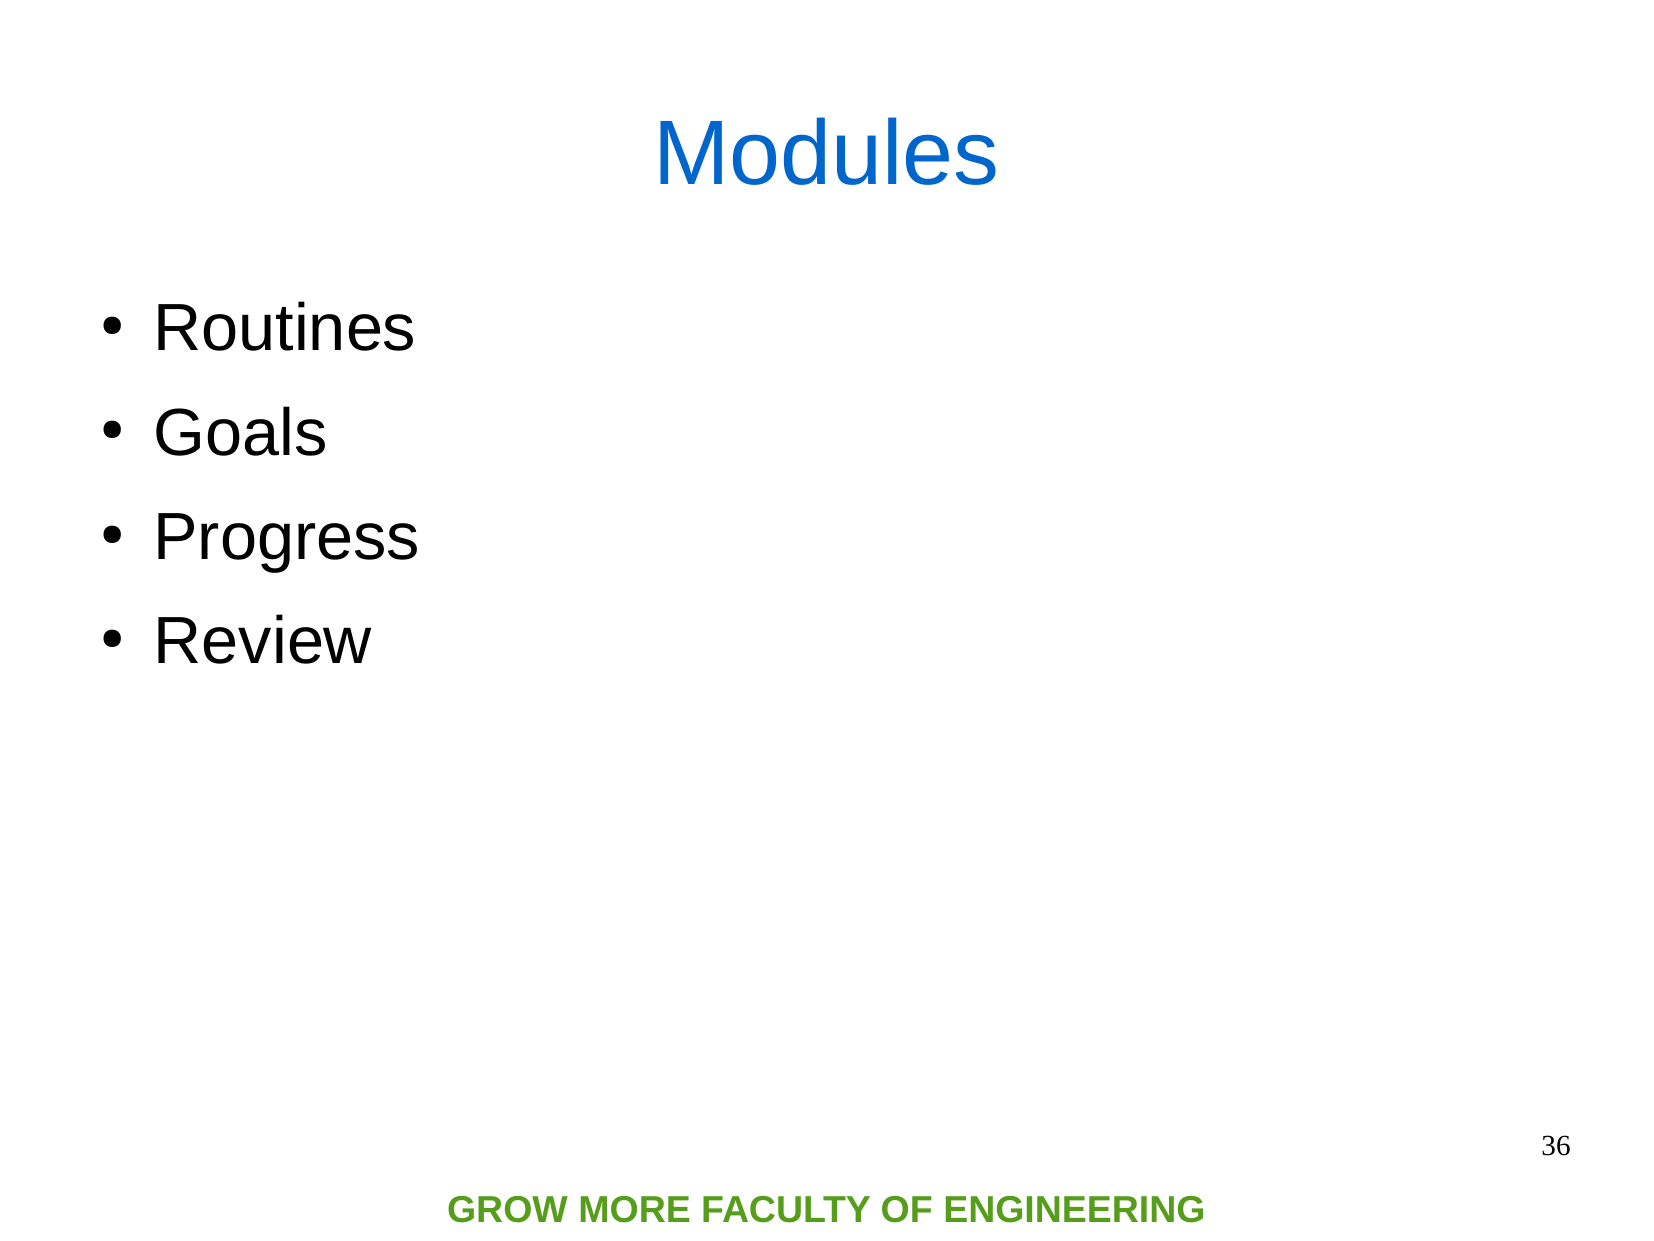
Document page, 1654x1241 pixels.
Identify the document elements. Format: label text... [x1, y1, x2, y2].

list Routines Goals Progress Review [82, 290, 1571, 1010]
title Modules [82, 49, 1571, 257]
